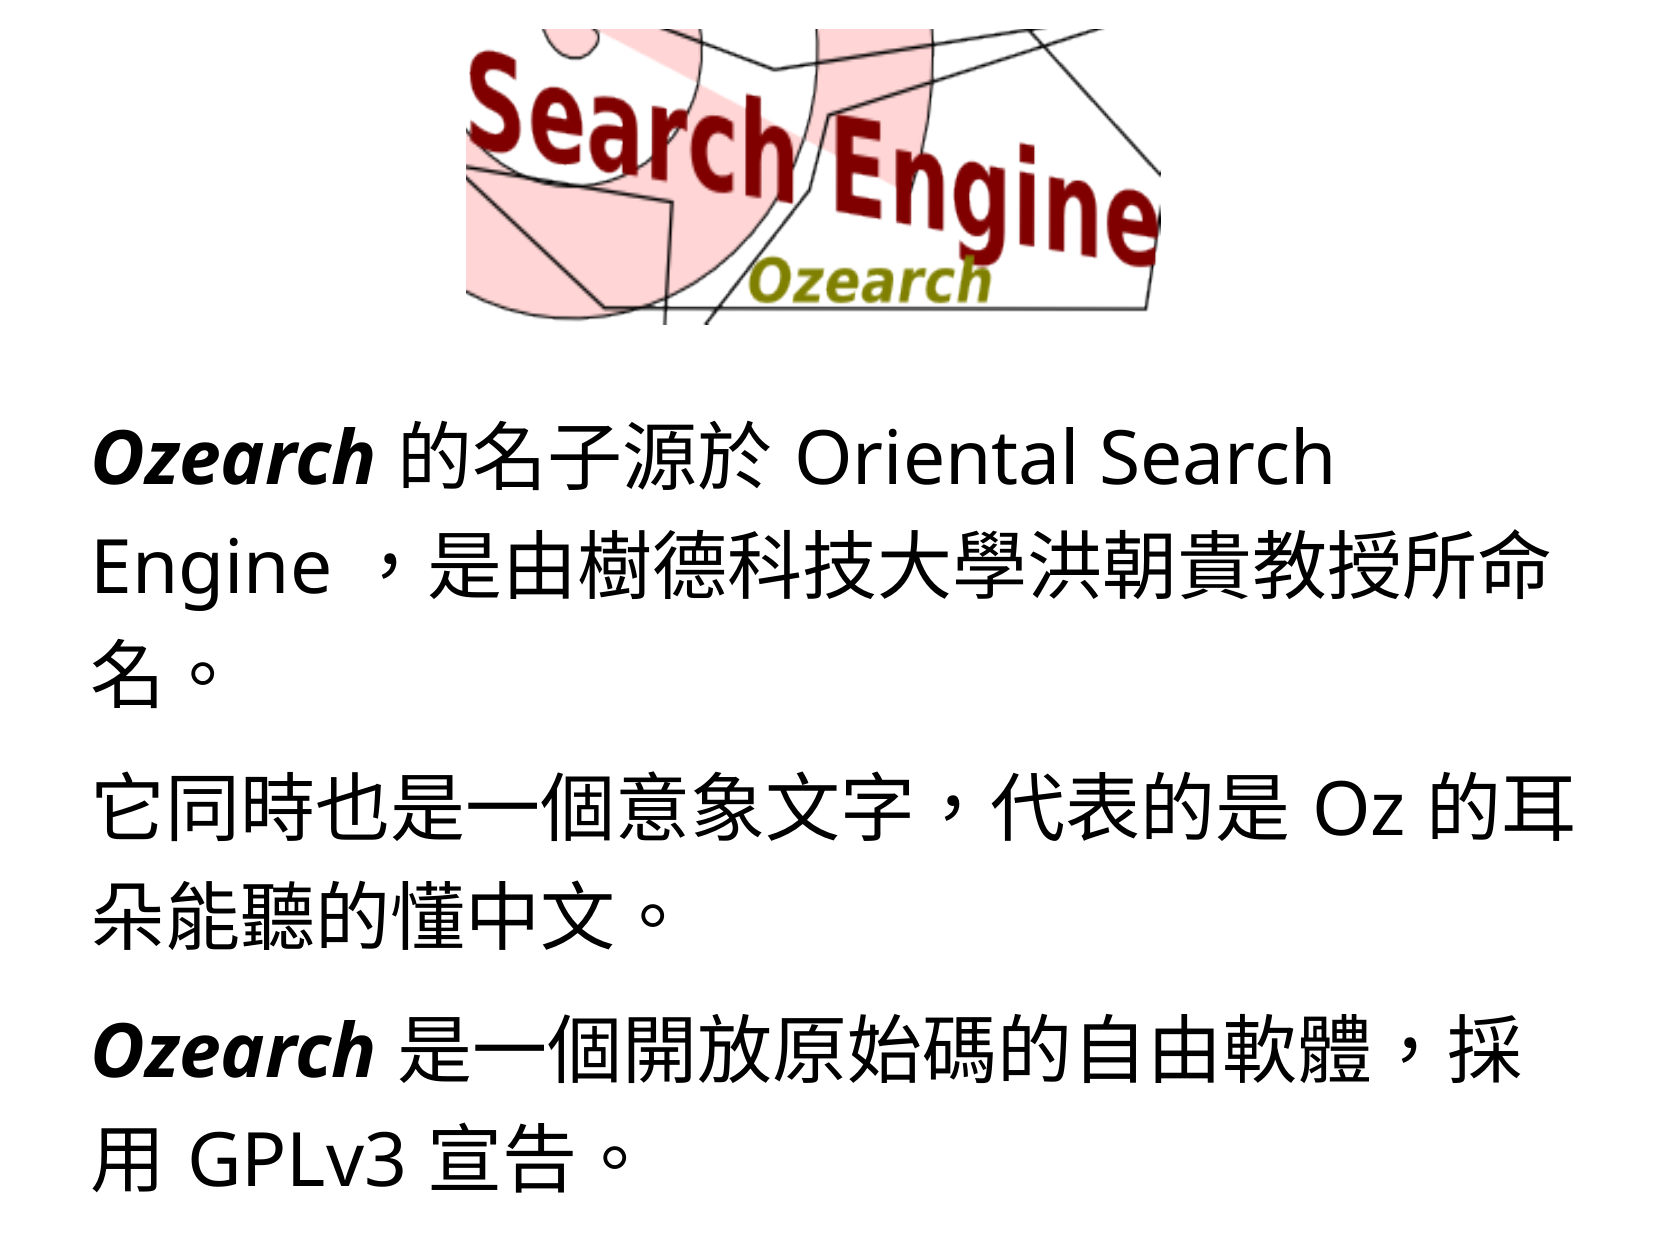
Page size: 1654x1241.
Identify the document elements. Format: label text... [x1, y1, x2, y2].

text_box Ozearch的名子源於Oriental Search Engine，是由樹德科技大學洪朝貴教授所命名。 它同時也是一個意象文字，代表的是Oz的耳朵能聽的懂中文。 Ozearch是一個開放原始碼的自由軟體，採用GPLv3宣告。 首次發行0.01測試版於2007/07/28。 [75, 389, 1595, 1214]
picture [466, 29, 1161, 325]
